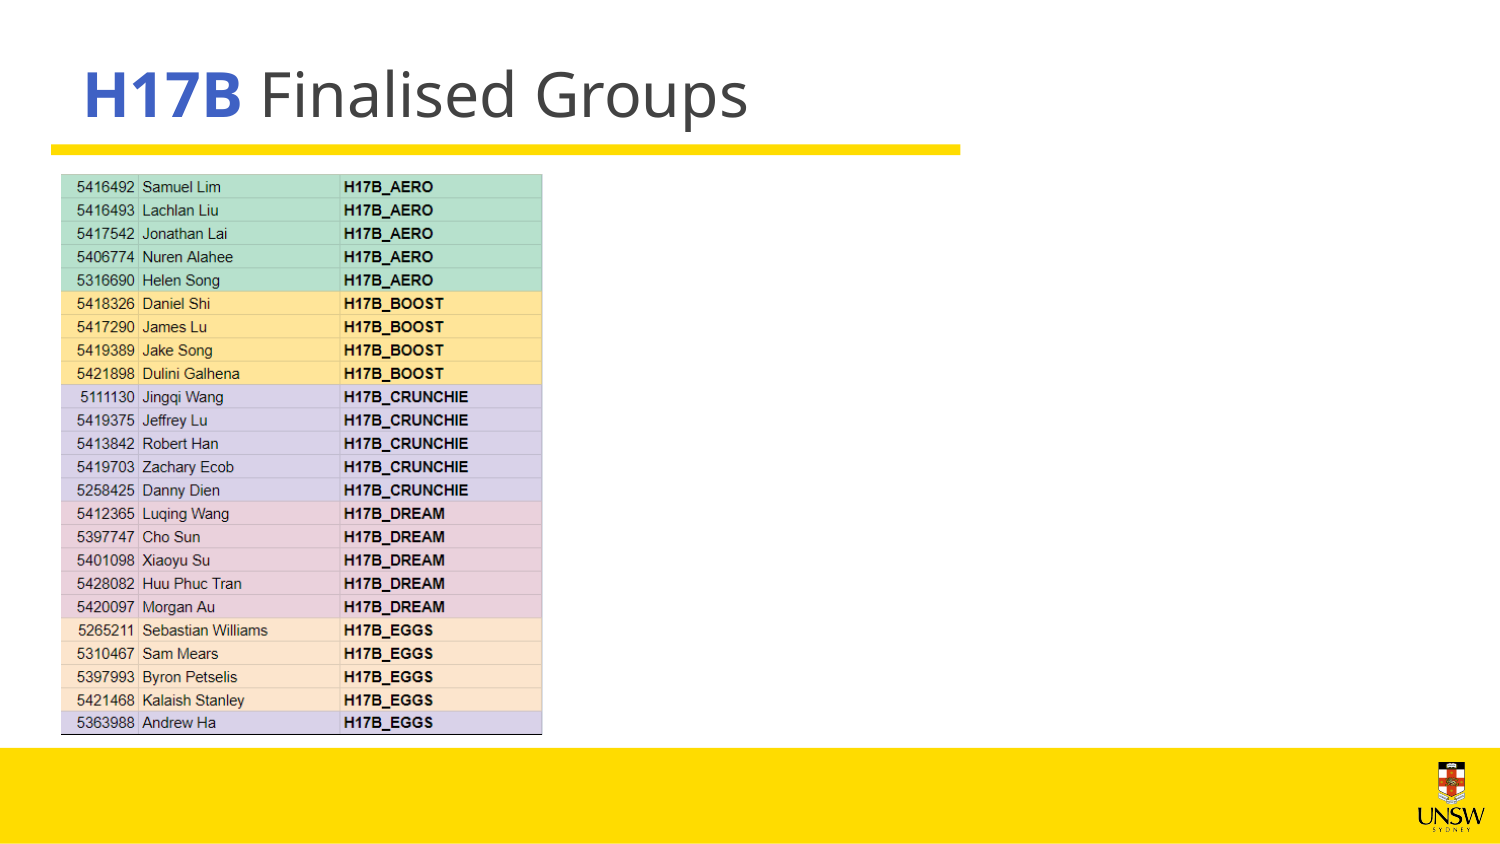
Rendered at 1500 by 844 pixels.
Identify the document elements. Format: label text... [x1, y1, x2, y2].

text_box 👨‍👩‍👧‍👦 H17B Finalised Groups [51, 24, 1449, 145]
picture [61, 174, 543, 735]
picture [1418, 762, 1485, 832]
text_box [51, 144, 961, 156]
